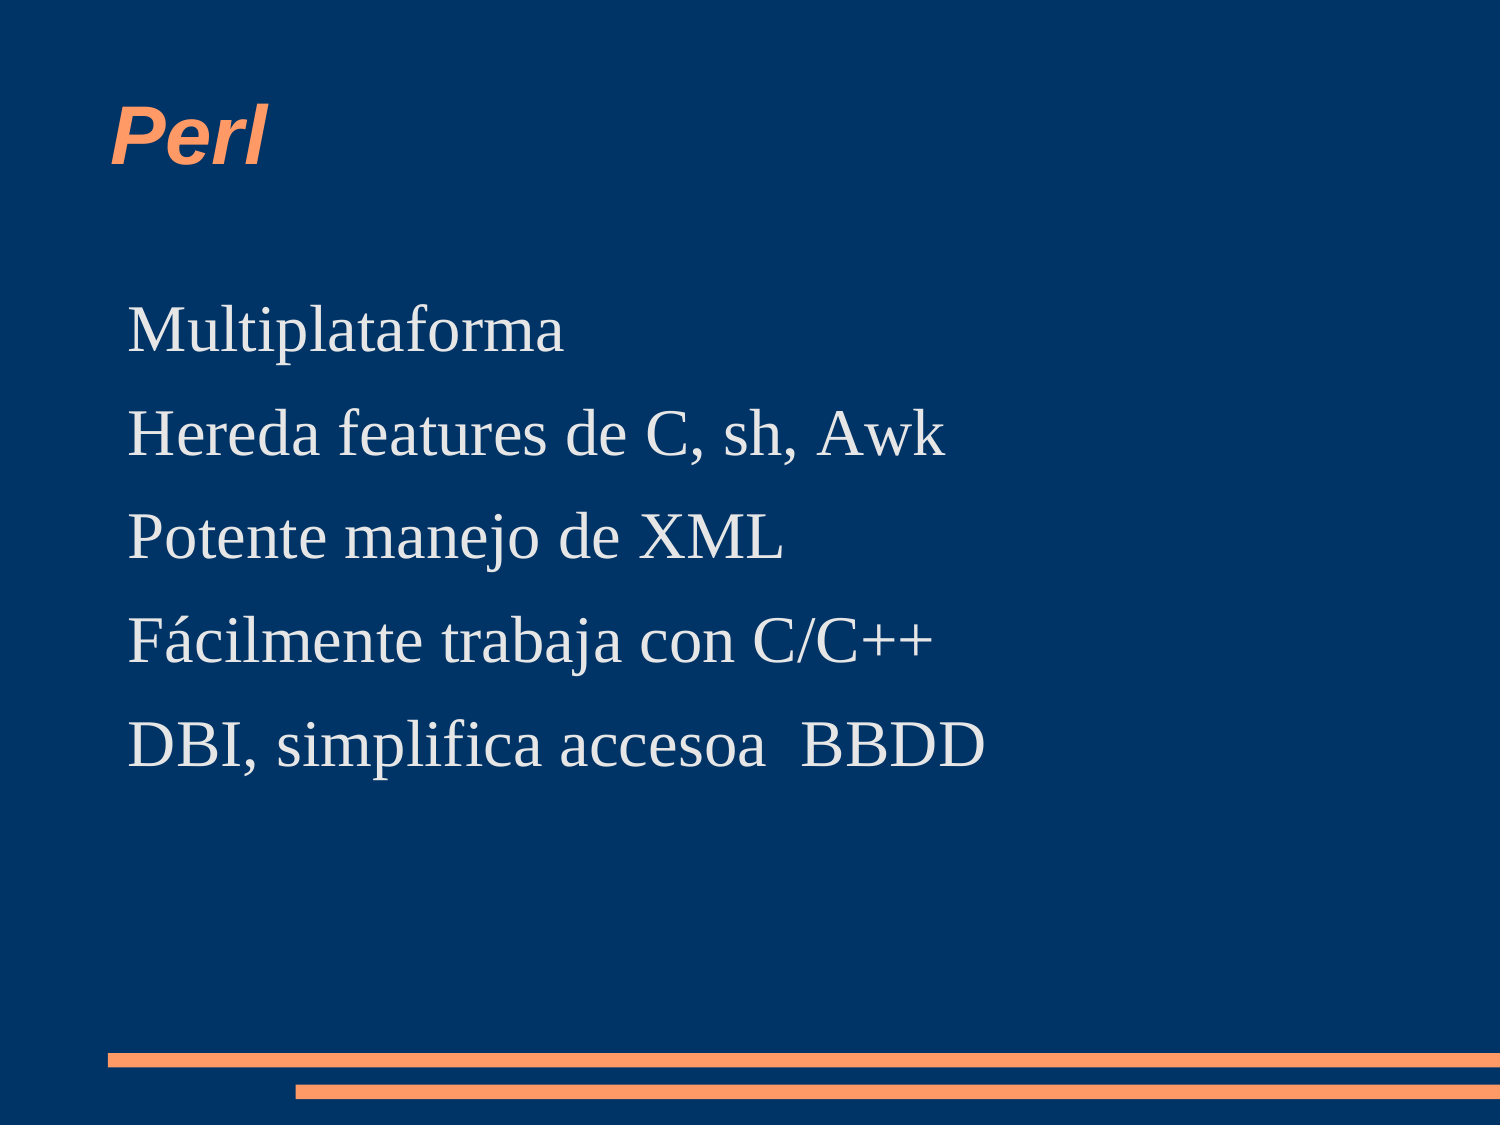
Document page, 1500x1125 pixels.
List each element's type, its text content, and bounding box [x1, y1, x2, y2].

title Perl [110, 41, 1392, 230]
list Multiplataforma Hereda features de C, sh, Awk Potente manejo de XML Fácilmente trabaja con C/C++ DBI, simplifica accesoa BBDD [110, 292, 1416, 1027]
